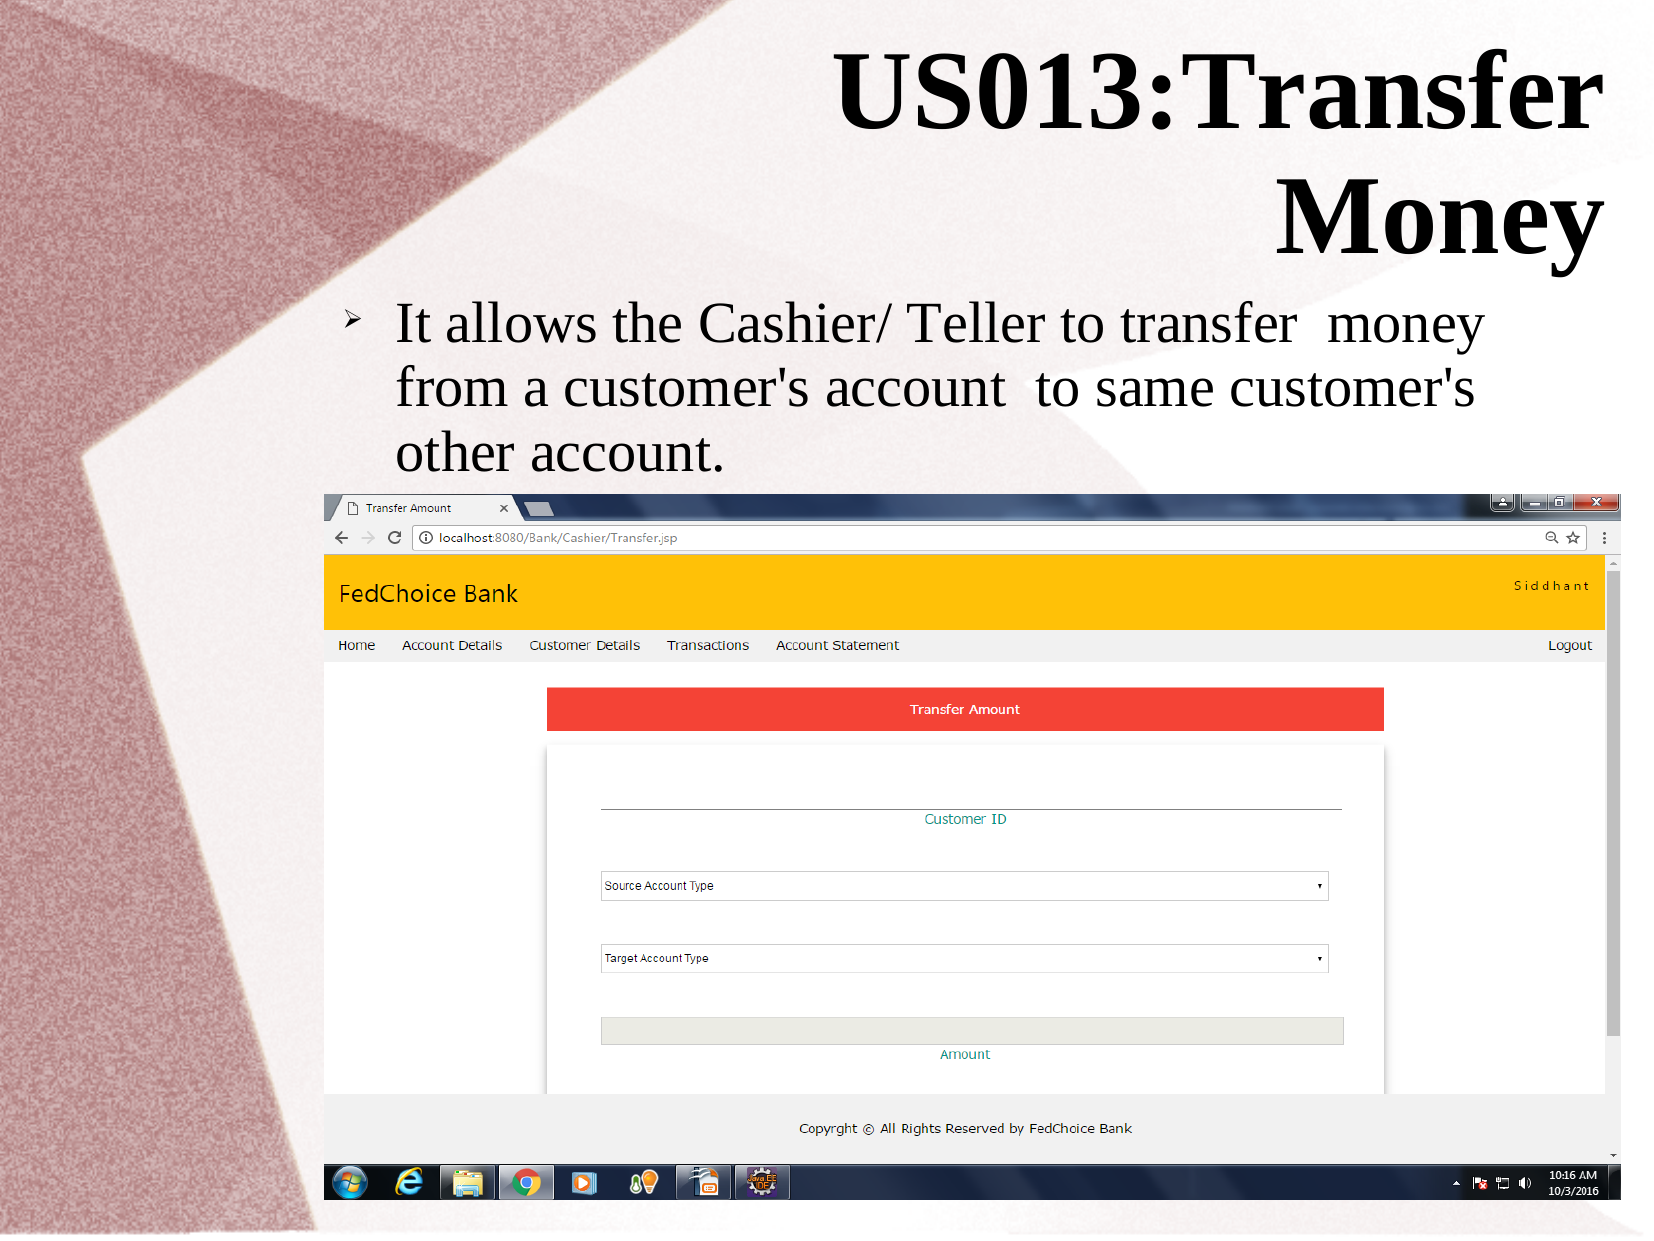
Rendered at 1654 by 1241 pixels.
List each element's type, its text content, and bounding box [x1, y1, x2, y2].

list It allows the Cashier/ Teller to transfer money from a customer's account to same customer's other account. [324, 290, 1601, 494]
title US013:Transfer Money [596, 28, 1607, 278]
picture [0, 0, 1654, 1241]
